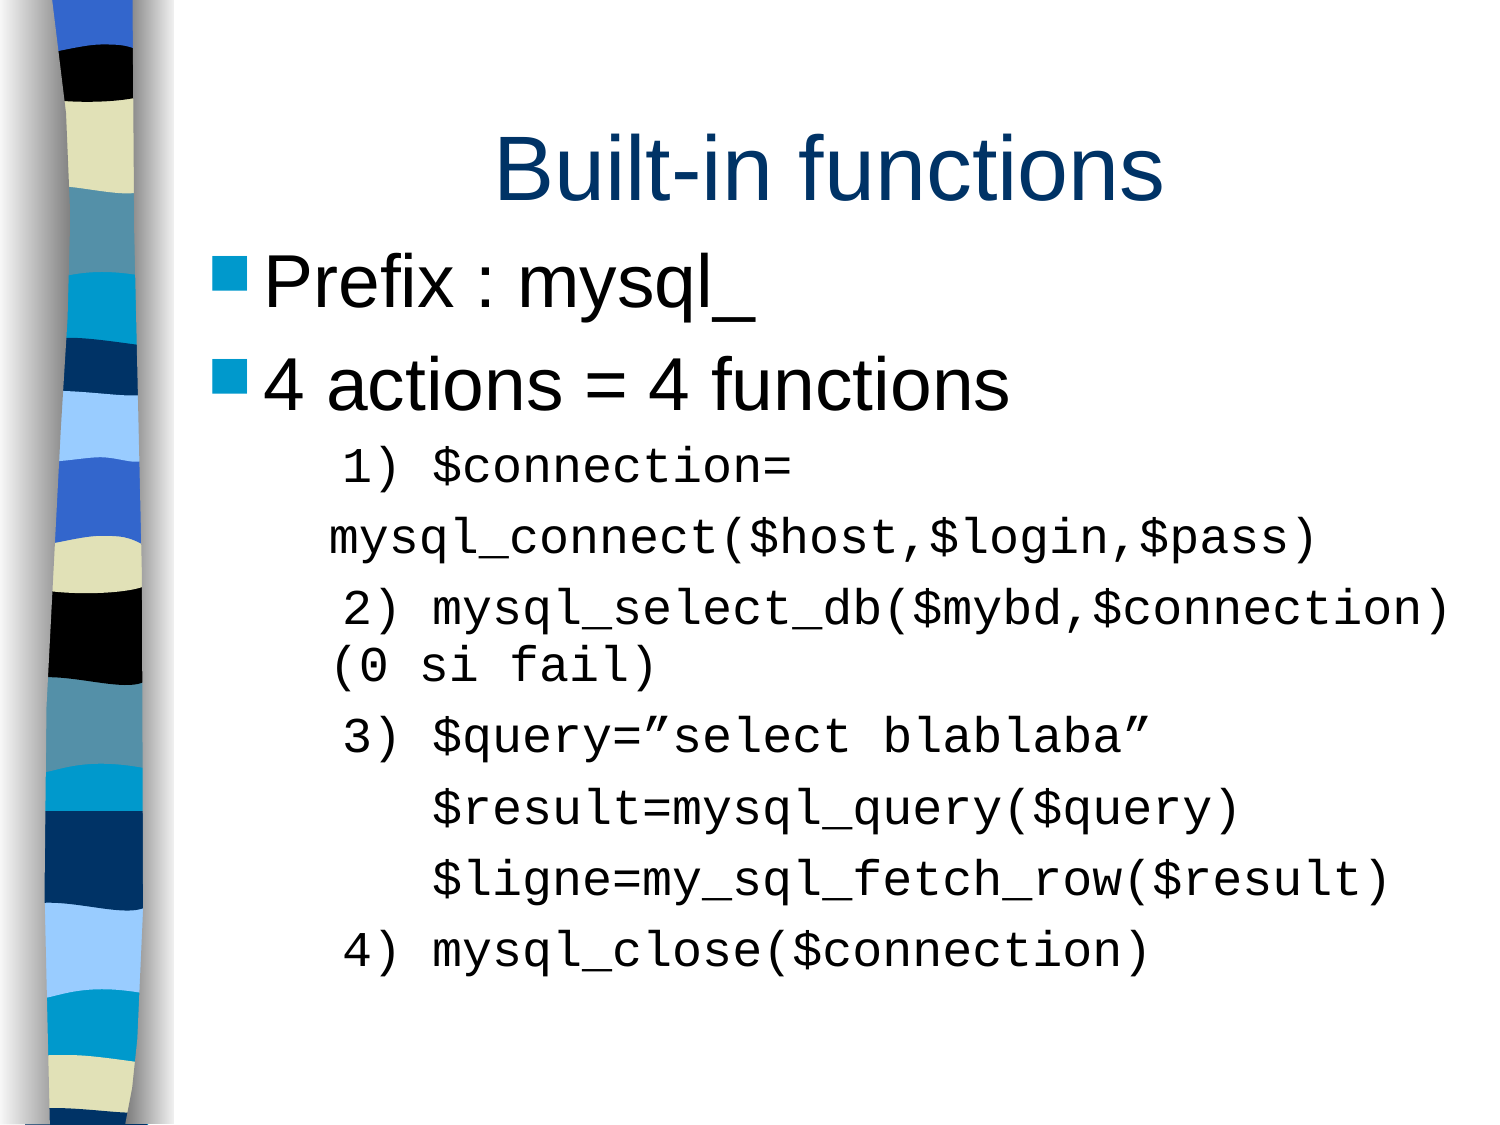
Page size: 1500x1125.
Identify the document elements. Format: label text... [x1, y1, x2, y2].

title Built-in functions [192, 74, 1468, 231]
list Prefix : mysql_ 4 actions = 4 functions 1) $connection= mysql_connect($host,$login,$pass) 2) mysql_select_db($mybd,$connection) (0 si fail) 3) $query=”select blablaba” $result=mysql_query($query) $ligne=my_sql_fetch_row($result) 4) mysql_close($connection) [192, 231, 1468, 990]
